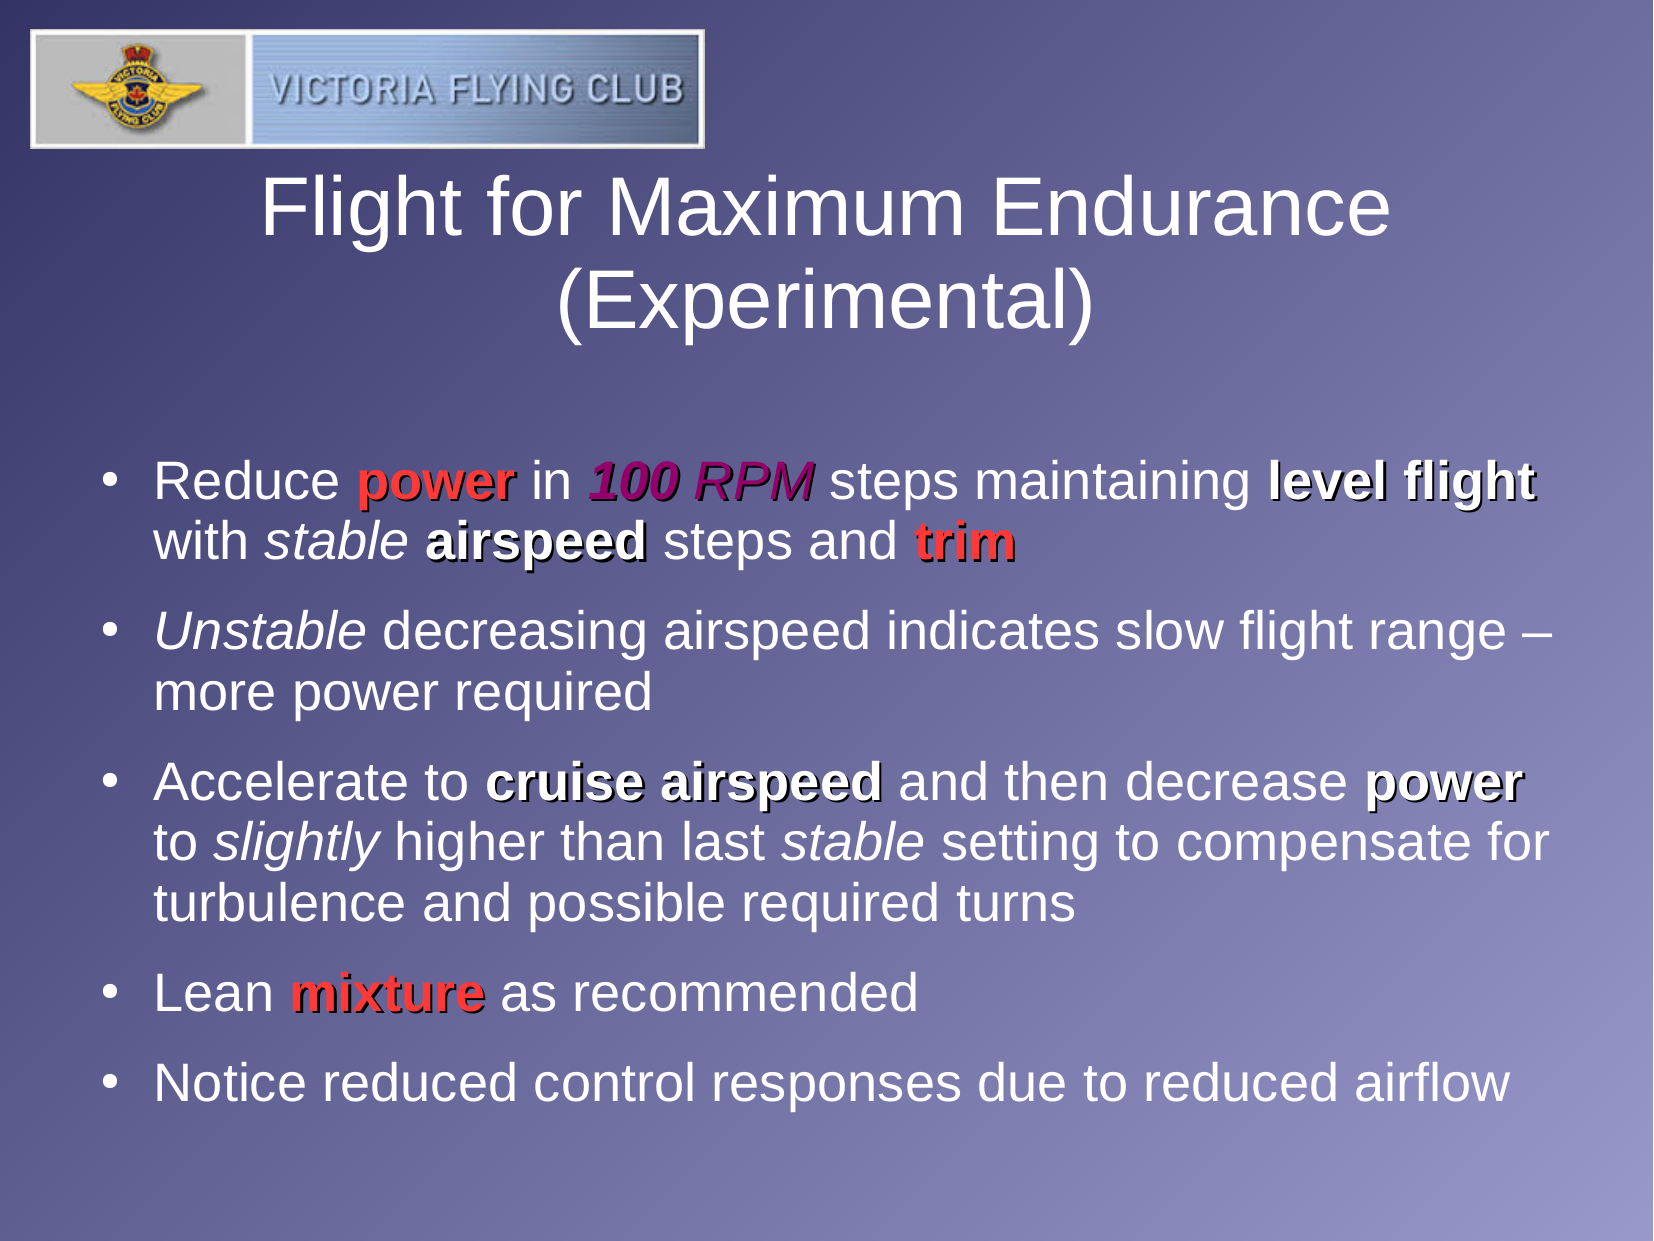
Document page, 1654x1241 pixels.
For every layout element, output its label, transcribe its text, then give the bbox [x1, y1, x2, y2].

picture [30, 29, 705, 149]
title Flight for Maximum Endurance (Experimental) [82, 150, 1571, 358]
list Reduce power in 100 RPM steps maintaining level flight with stable airspeed steps and trim Unstable decreasing airspeed indicates slow flight range – more power required Accelerate to cruise airspeed and then decrease power to slightly higher than last stable setting to compensate for turbulence and possible required turns Lean mixture as recommended Notice reduced control responses due to reduced airflow [82, 450, 1571, 1201]
